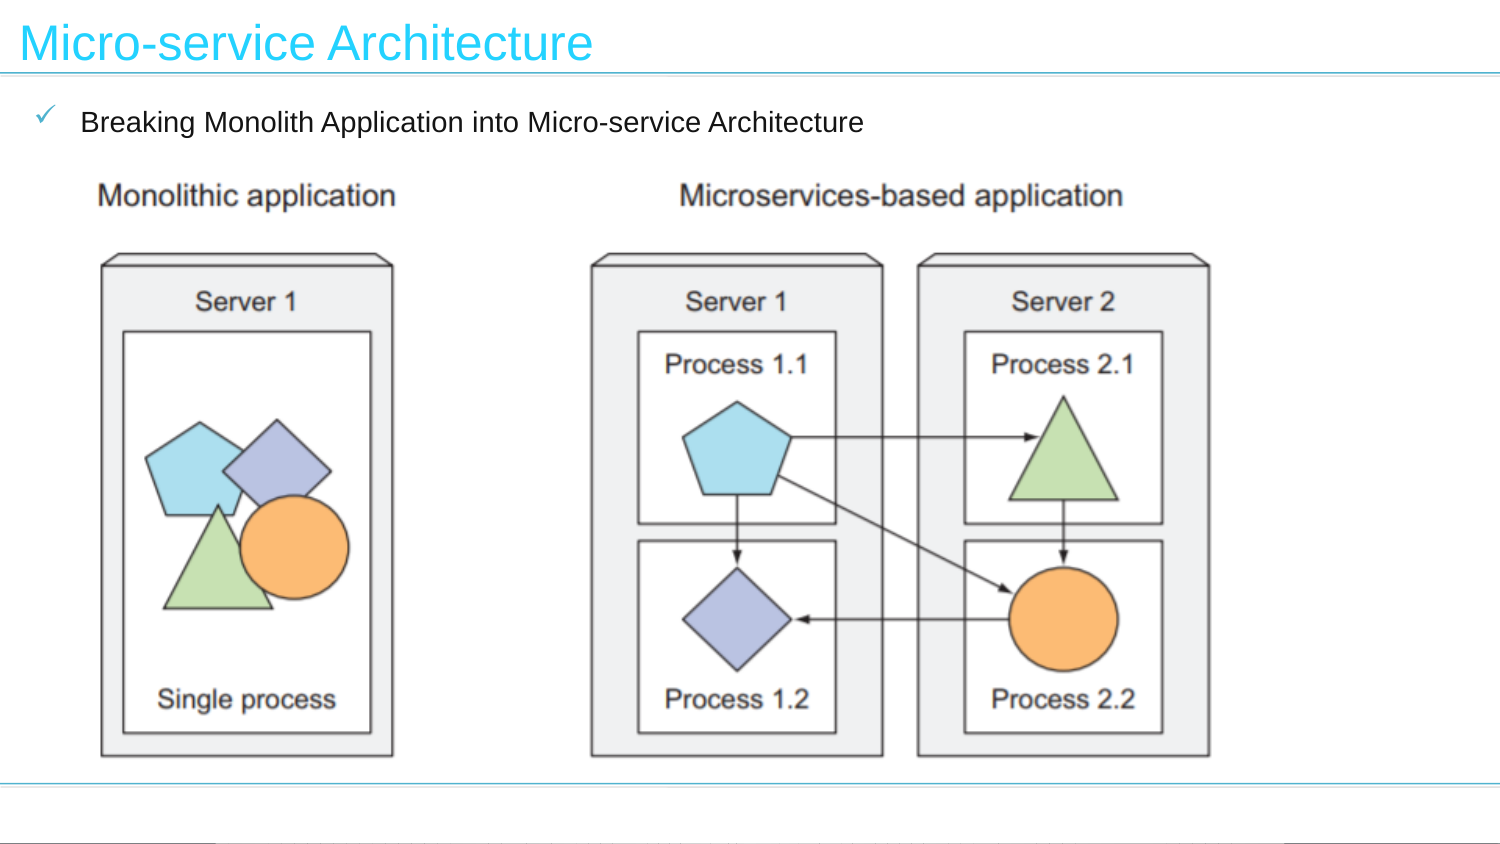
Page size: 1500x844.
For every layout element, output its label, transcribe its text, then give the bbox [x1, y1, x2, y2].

picture [68, 167, 1304, 777]
title Micro-service Architecture [18, 16, 1482, 66]
list Breaking Monolith Application into Micro-service Architecture [18, 95, 1482, 611]
